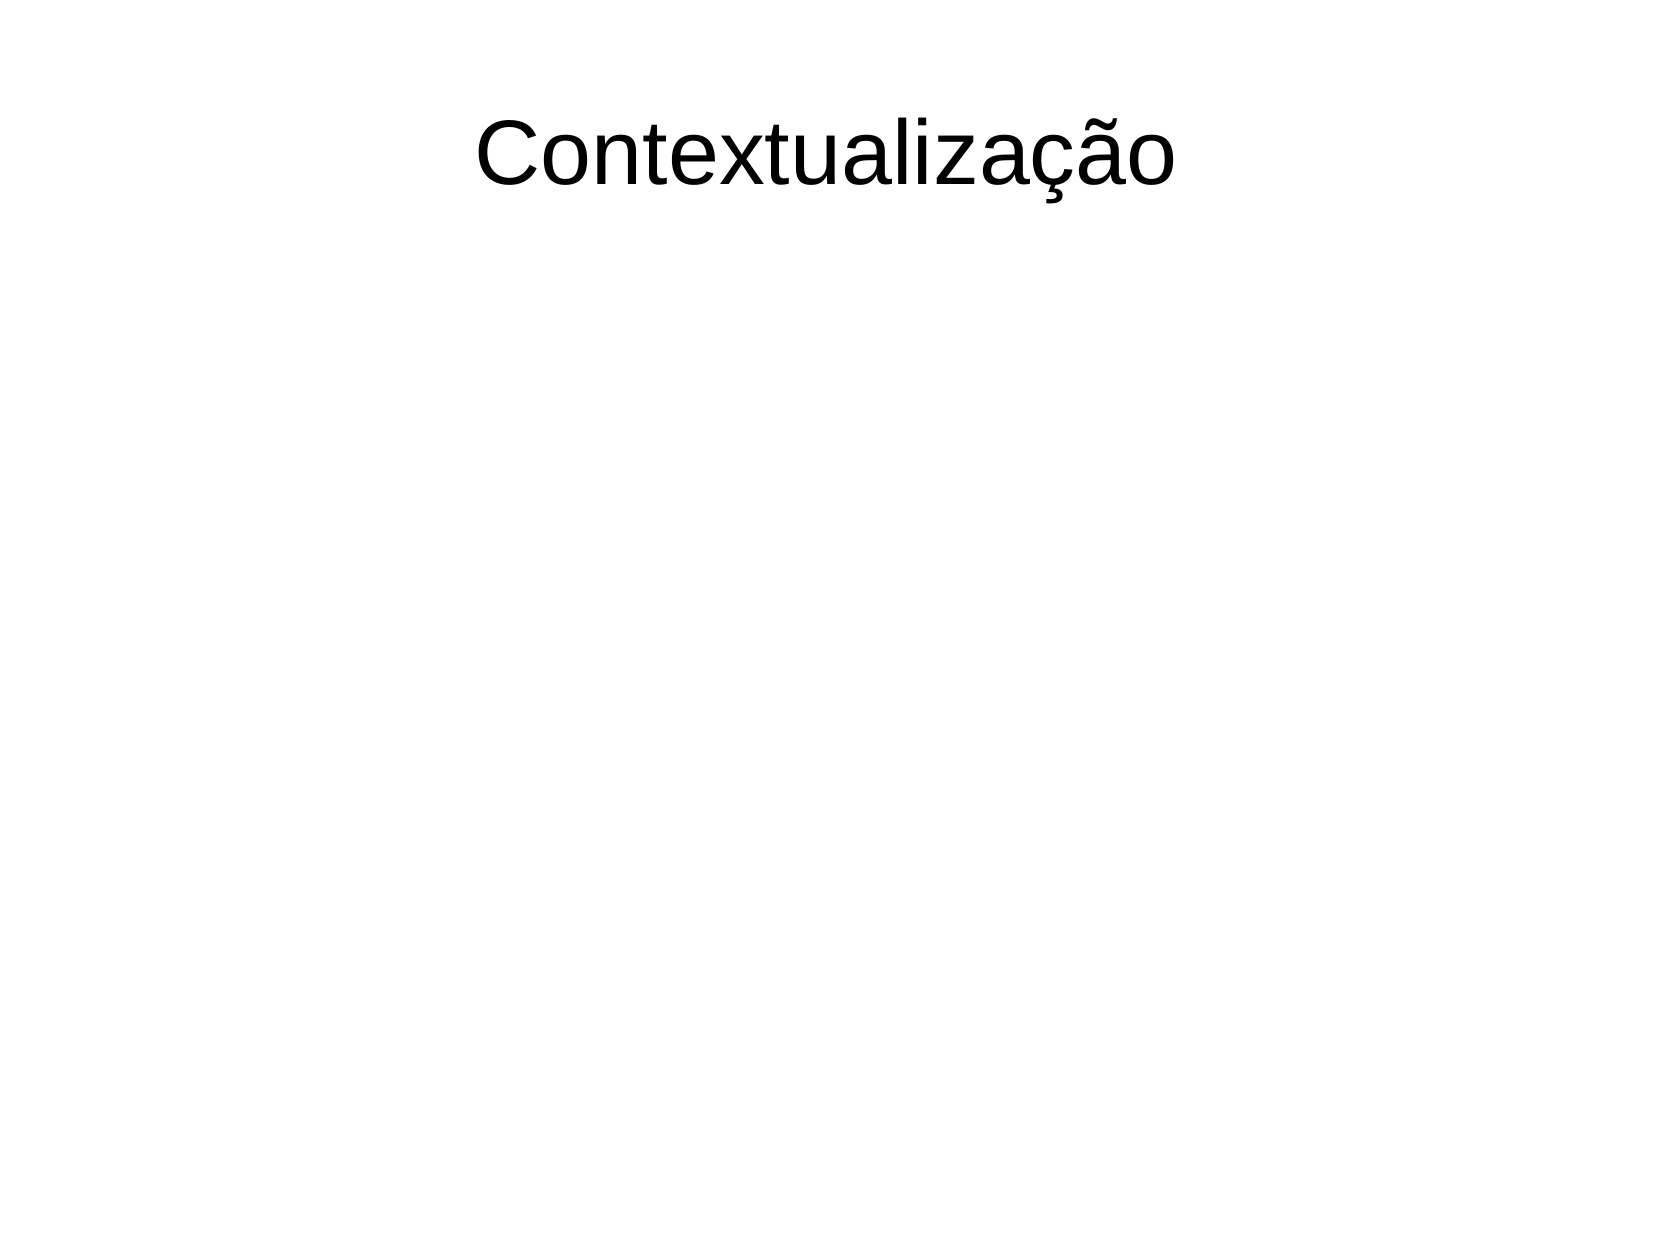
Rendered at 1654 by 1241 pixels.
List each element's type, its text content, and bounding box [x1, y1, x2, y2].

title Contextualização [82, 49, 1571, 257]
